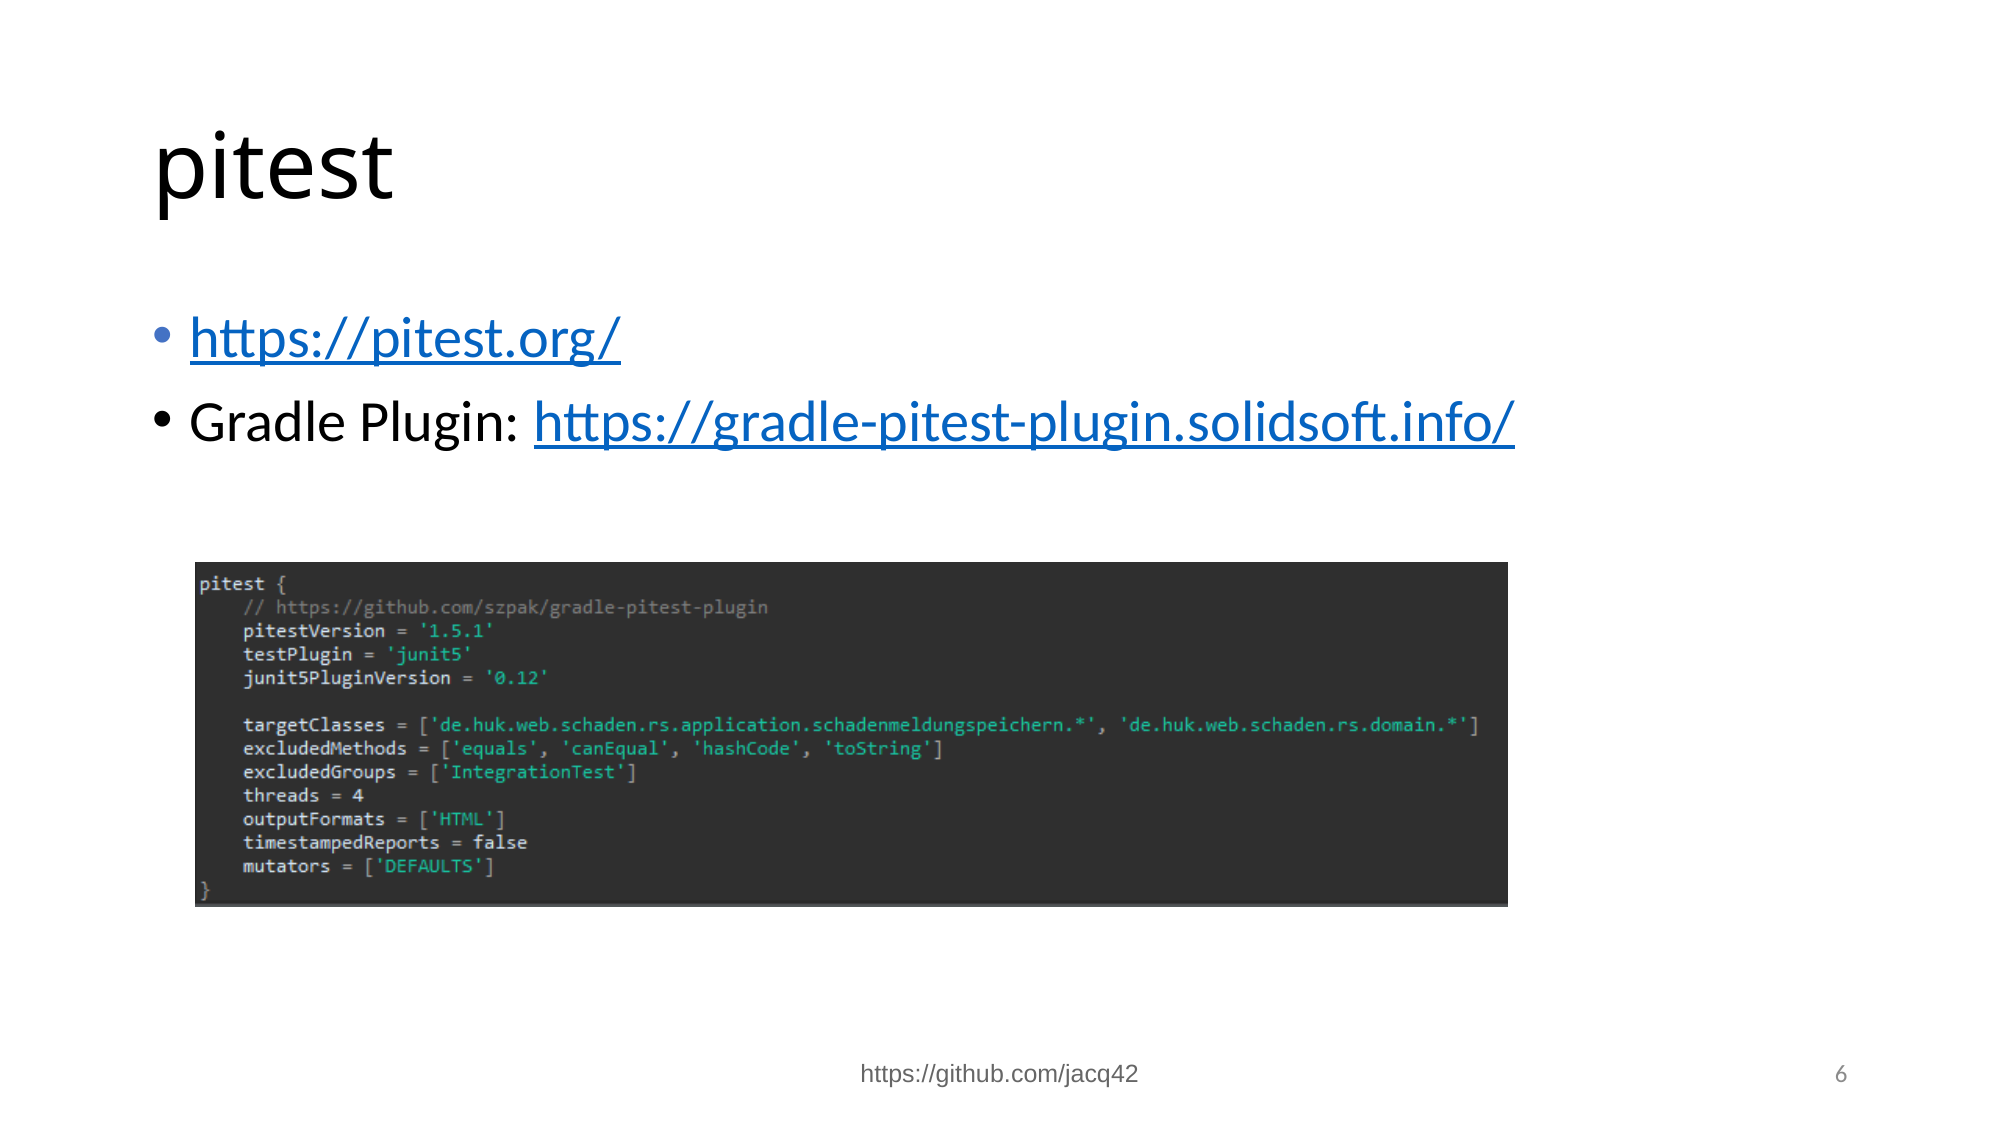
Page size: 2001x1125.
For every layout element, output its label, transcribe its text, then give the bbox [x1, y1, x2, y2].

picture [195, 562, 1508, 907]
list https://pitest.org/ Gradle Plugin: https://gradle-pitest-plugin.solidsoft.info/ [137, 299, 1863, 1014]
title pitest [137, 59, 1863, 278]
